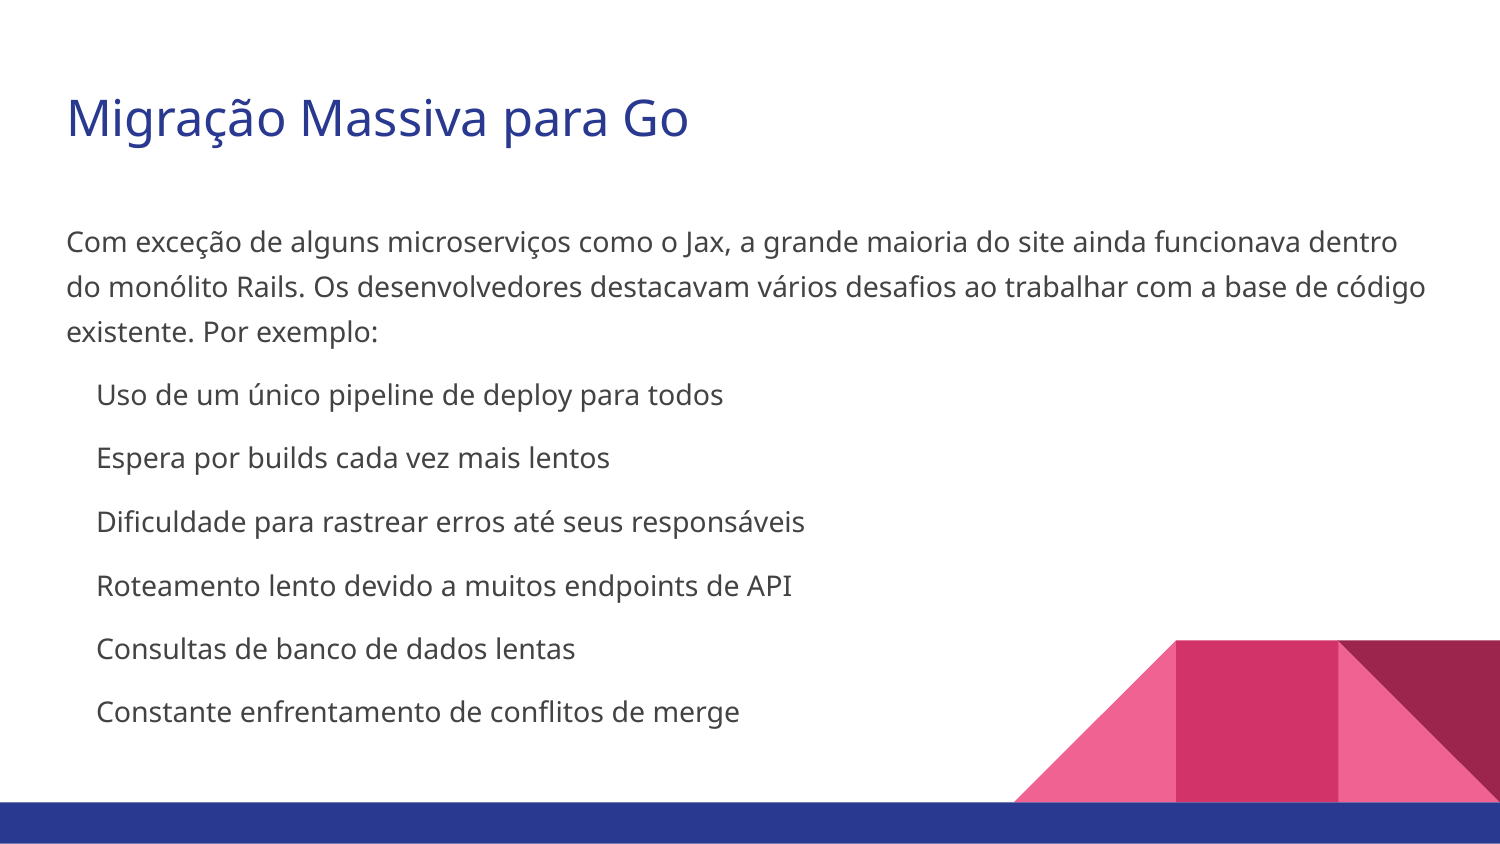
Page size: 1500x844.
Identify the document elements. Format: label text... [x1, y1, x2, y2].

list Com exceção de alguns microserviços como o Jax, a grande maioria do site ainda funcionava dentro do monólito Rails. Os desenvolvedores destacavam vários desafios ao trabalhar com a base de código existente. Por exemplo: Uso de um único pipeline de deploy para todos Espera por builds cada vez mais lentos Dificuldade para rastrear erros até seus responsáveis Roteamento lento devido a muitos endpoints de API Consultas de banco de dados lentas Constante enfrentamento de conflitos de merge [51, 201, 1449, 750]
title Migração Massiva para Go [51, 67, 1449, 167]
